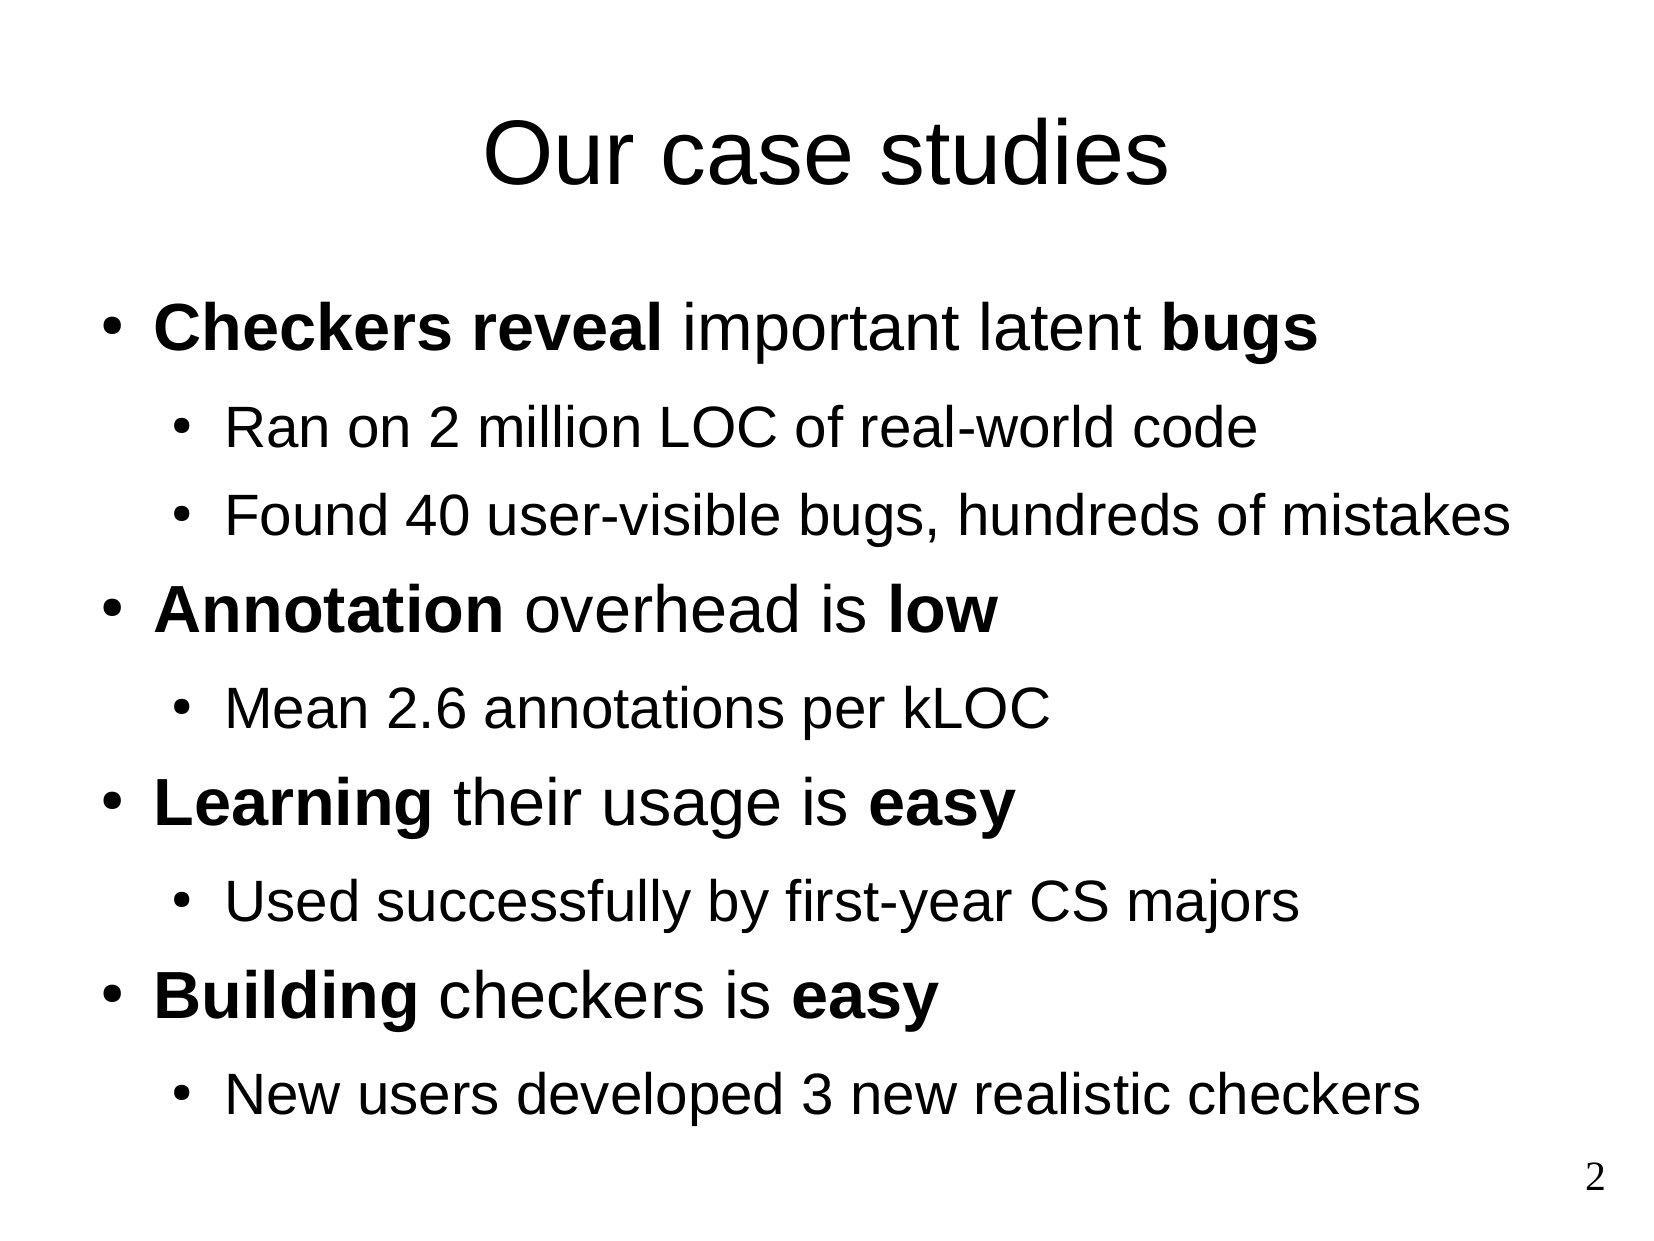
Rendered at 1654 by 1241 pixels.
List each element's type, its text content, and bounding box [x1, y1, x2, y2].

title Our case studies [82, 56, 1571, 250]
list Checkers reveal important latent bugs Ran on 2 million LOC of real-world code Found 40 user-visible bugs, hundreds of mistakes Annotation overhead is low Mean 2.6 annotations per kLOC Learning their usage is easy Used successfully by first-year CS majors Building checkers is easy New users developed 3 new realistic checkers [82, 290, 1571, 1128]
